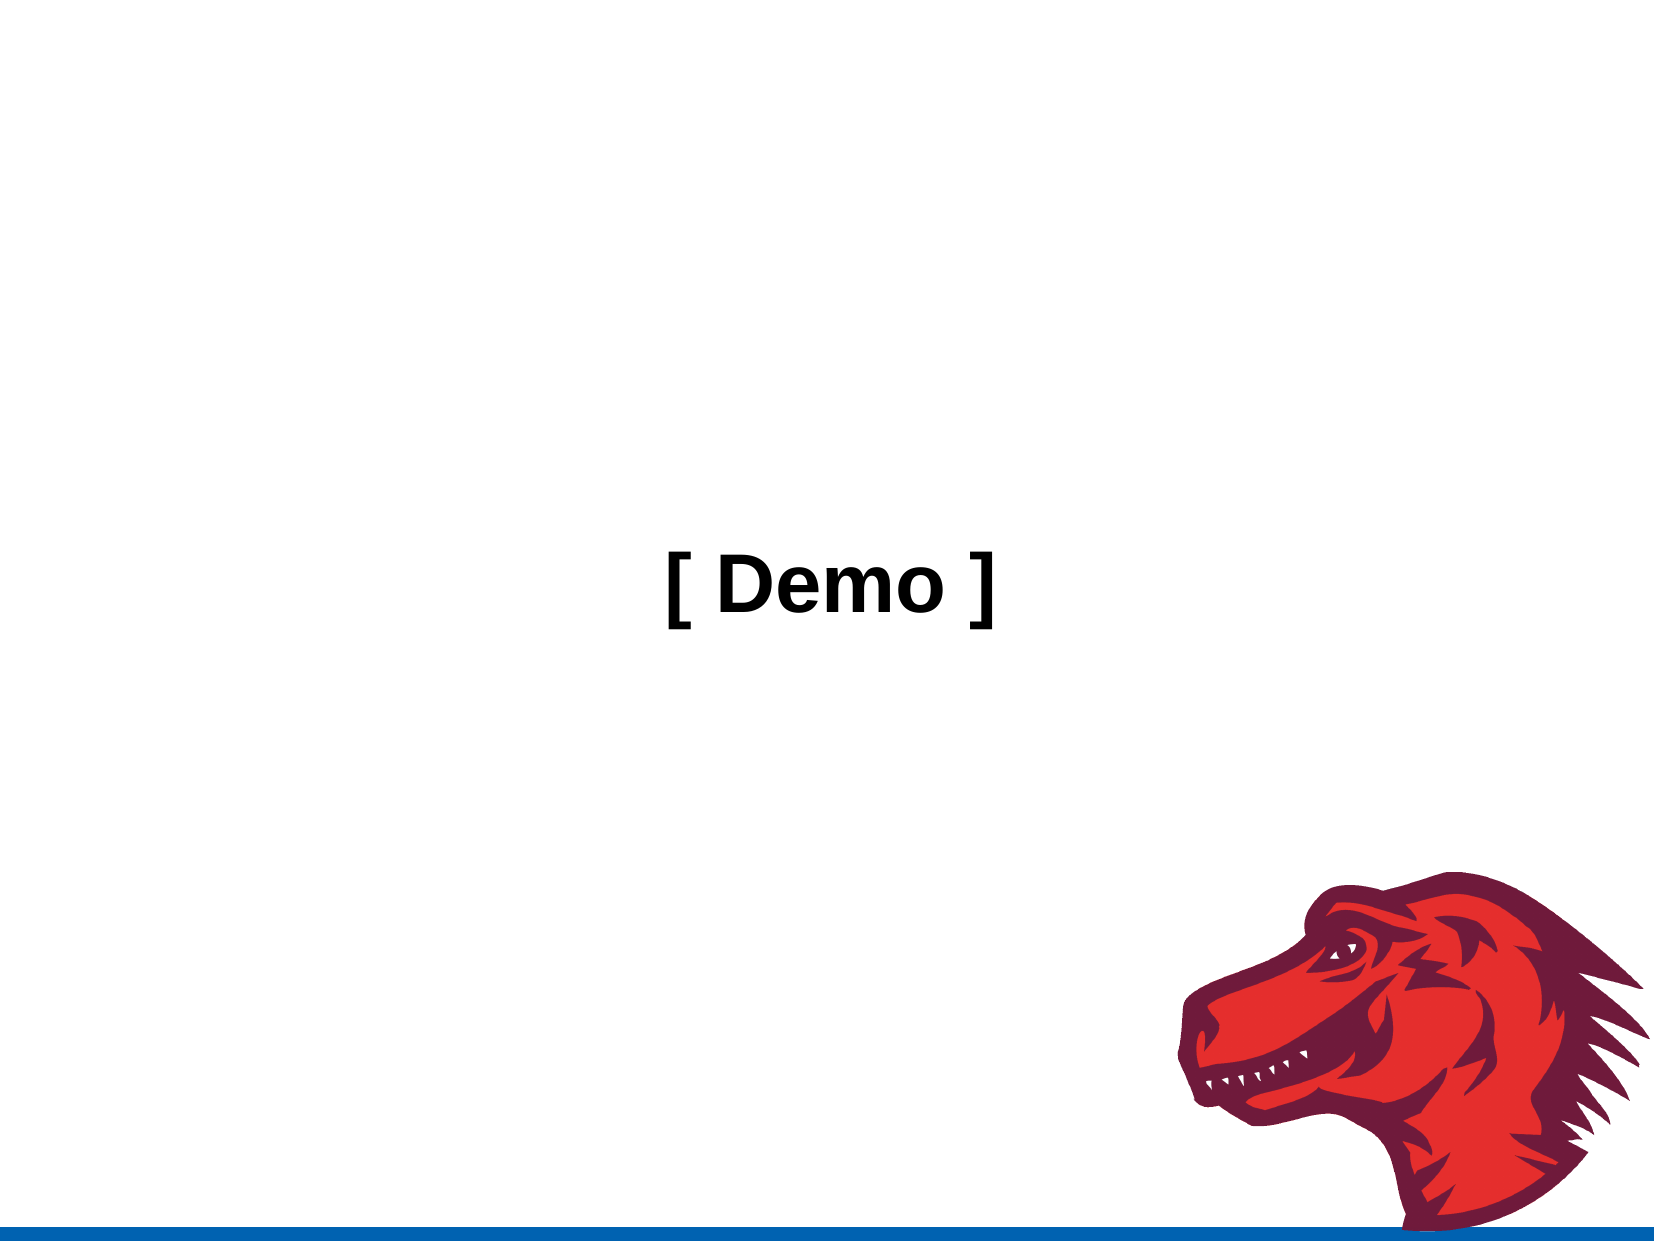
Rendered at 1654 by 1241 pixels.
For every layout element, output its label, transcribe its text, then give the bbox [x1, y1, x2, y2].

picture [1171, 872, 1654, 1241]
text_box [ Demo ] [649, 529, 1013, 638]
